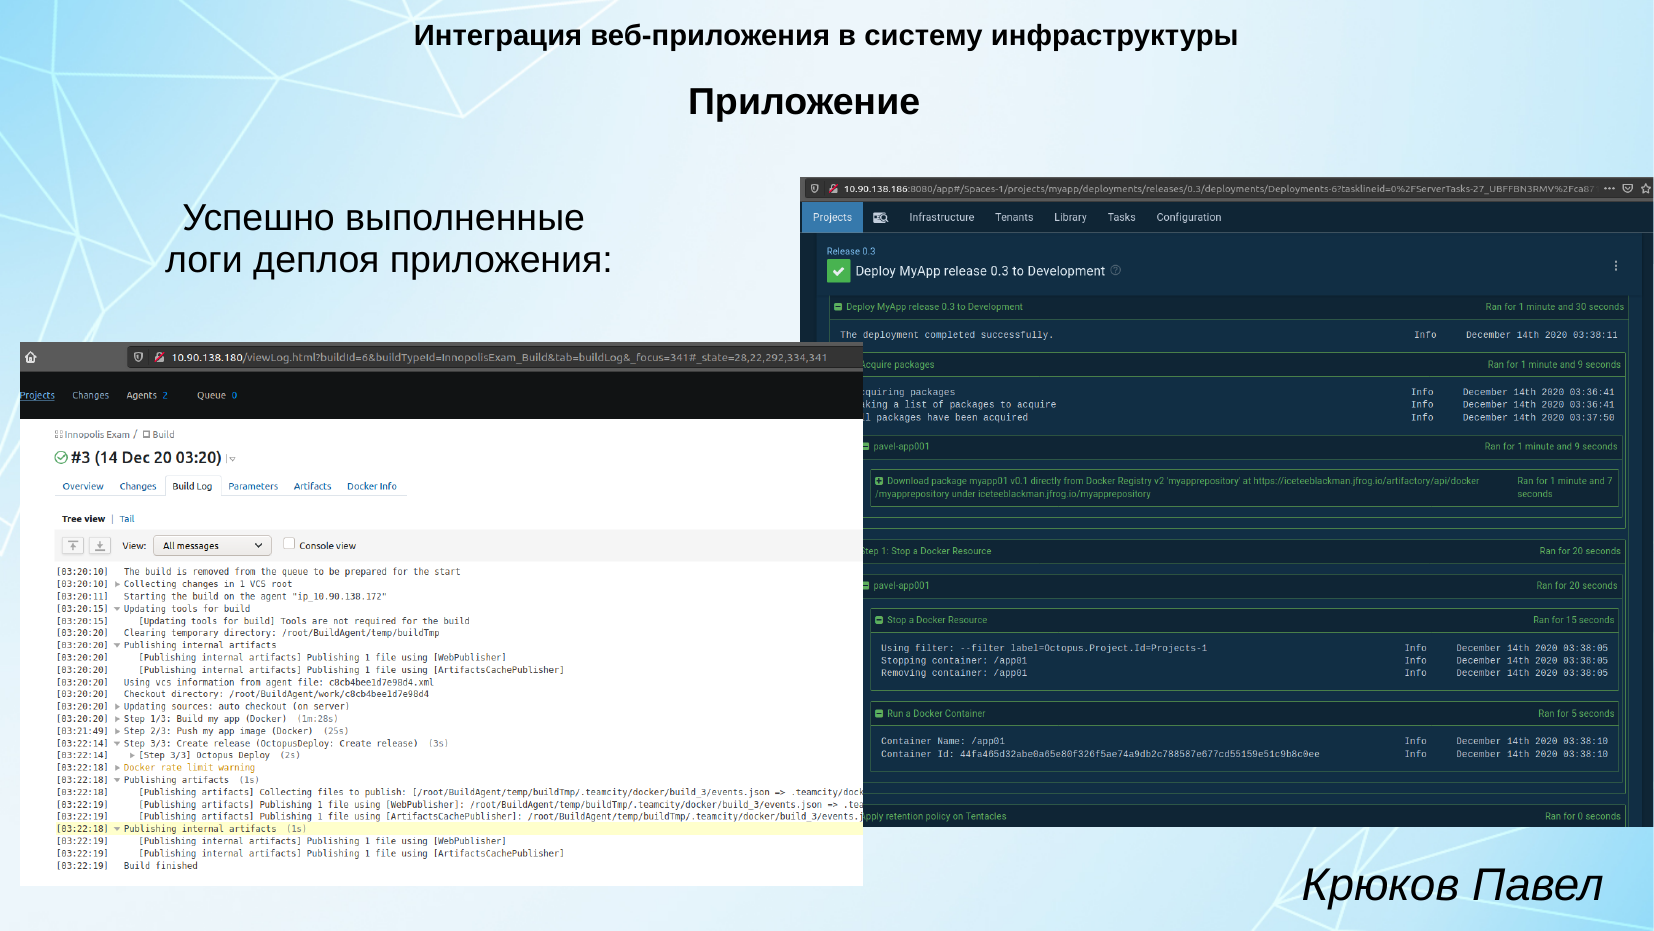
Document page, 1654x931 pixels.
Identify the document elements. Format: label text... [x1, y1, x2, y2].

subtitle Крюков Павел [1251, 838, 1654, 931]
picture [0, 0, 1654, 931]
text_box Приложение [673, 73, 935, 130]
text_box Успешно выполненные логи деплоя приложения: [129, 188, 638, 288]
title Интеграция веб-приложения в систему инфраструктуры [11, 11, 1642, 60]
